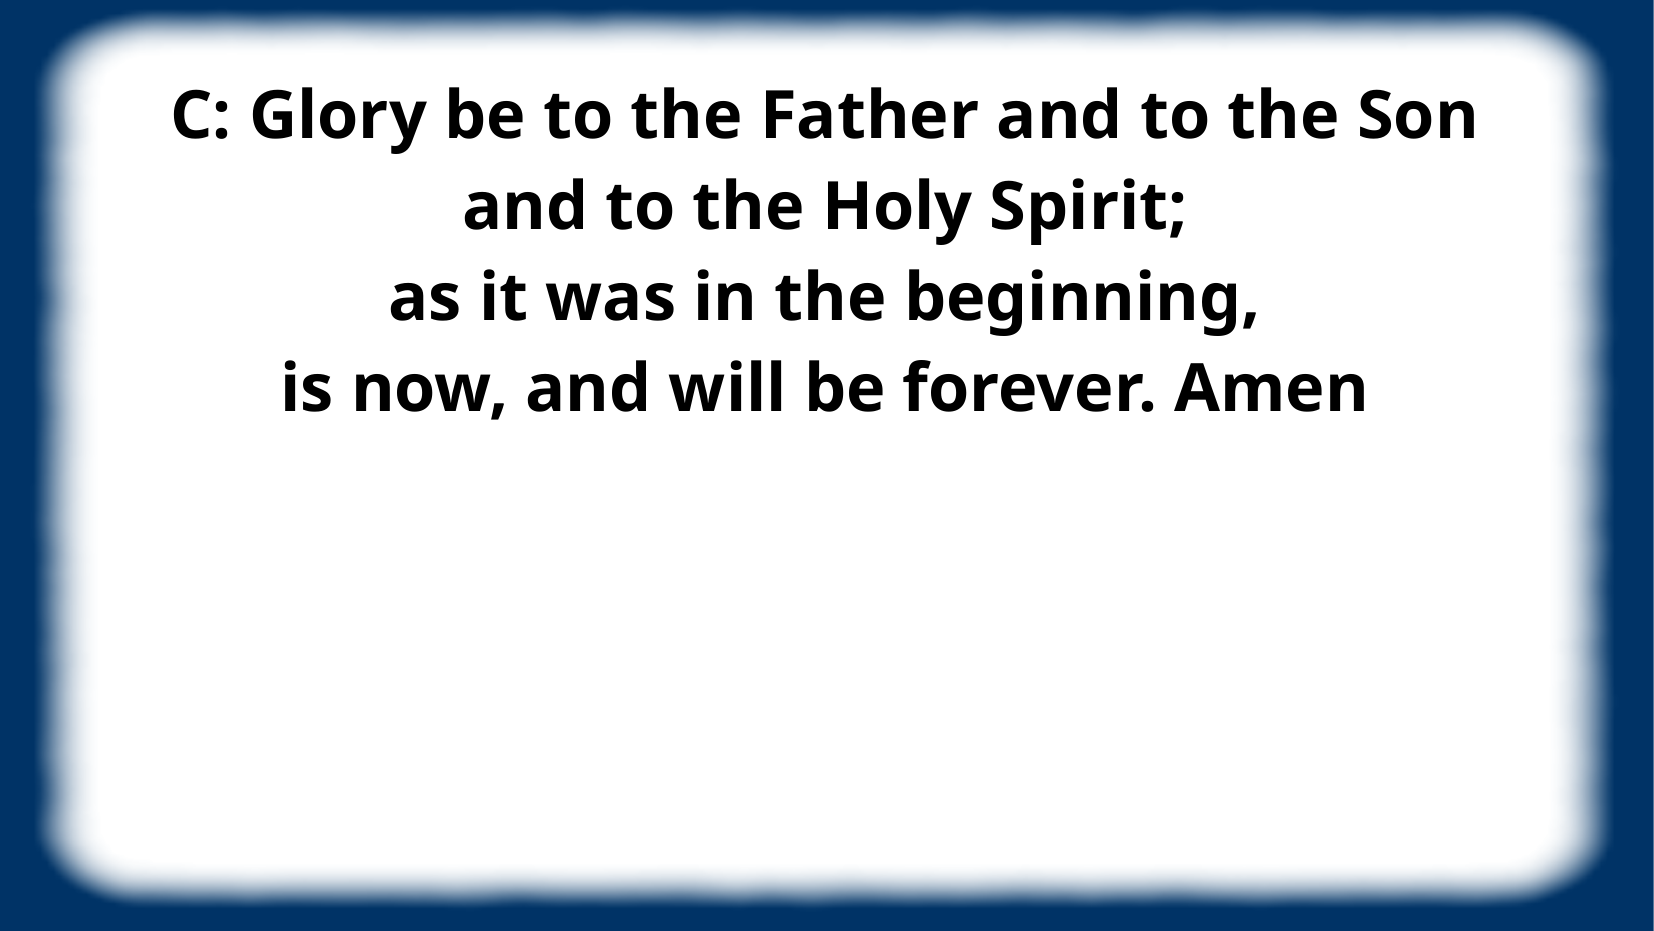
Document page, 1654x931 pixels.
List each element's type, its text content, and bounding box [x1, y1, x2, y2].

text_box C: Glory be to the Father and to the Son and to the Holy Spirit; as it was in the beginning, is now, and will be forever. Amen [90, 60, 1561, 430]
picture [0, 0, 1654, 931]
